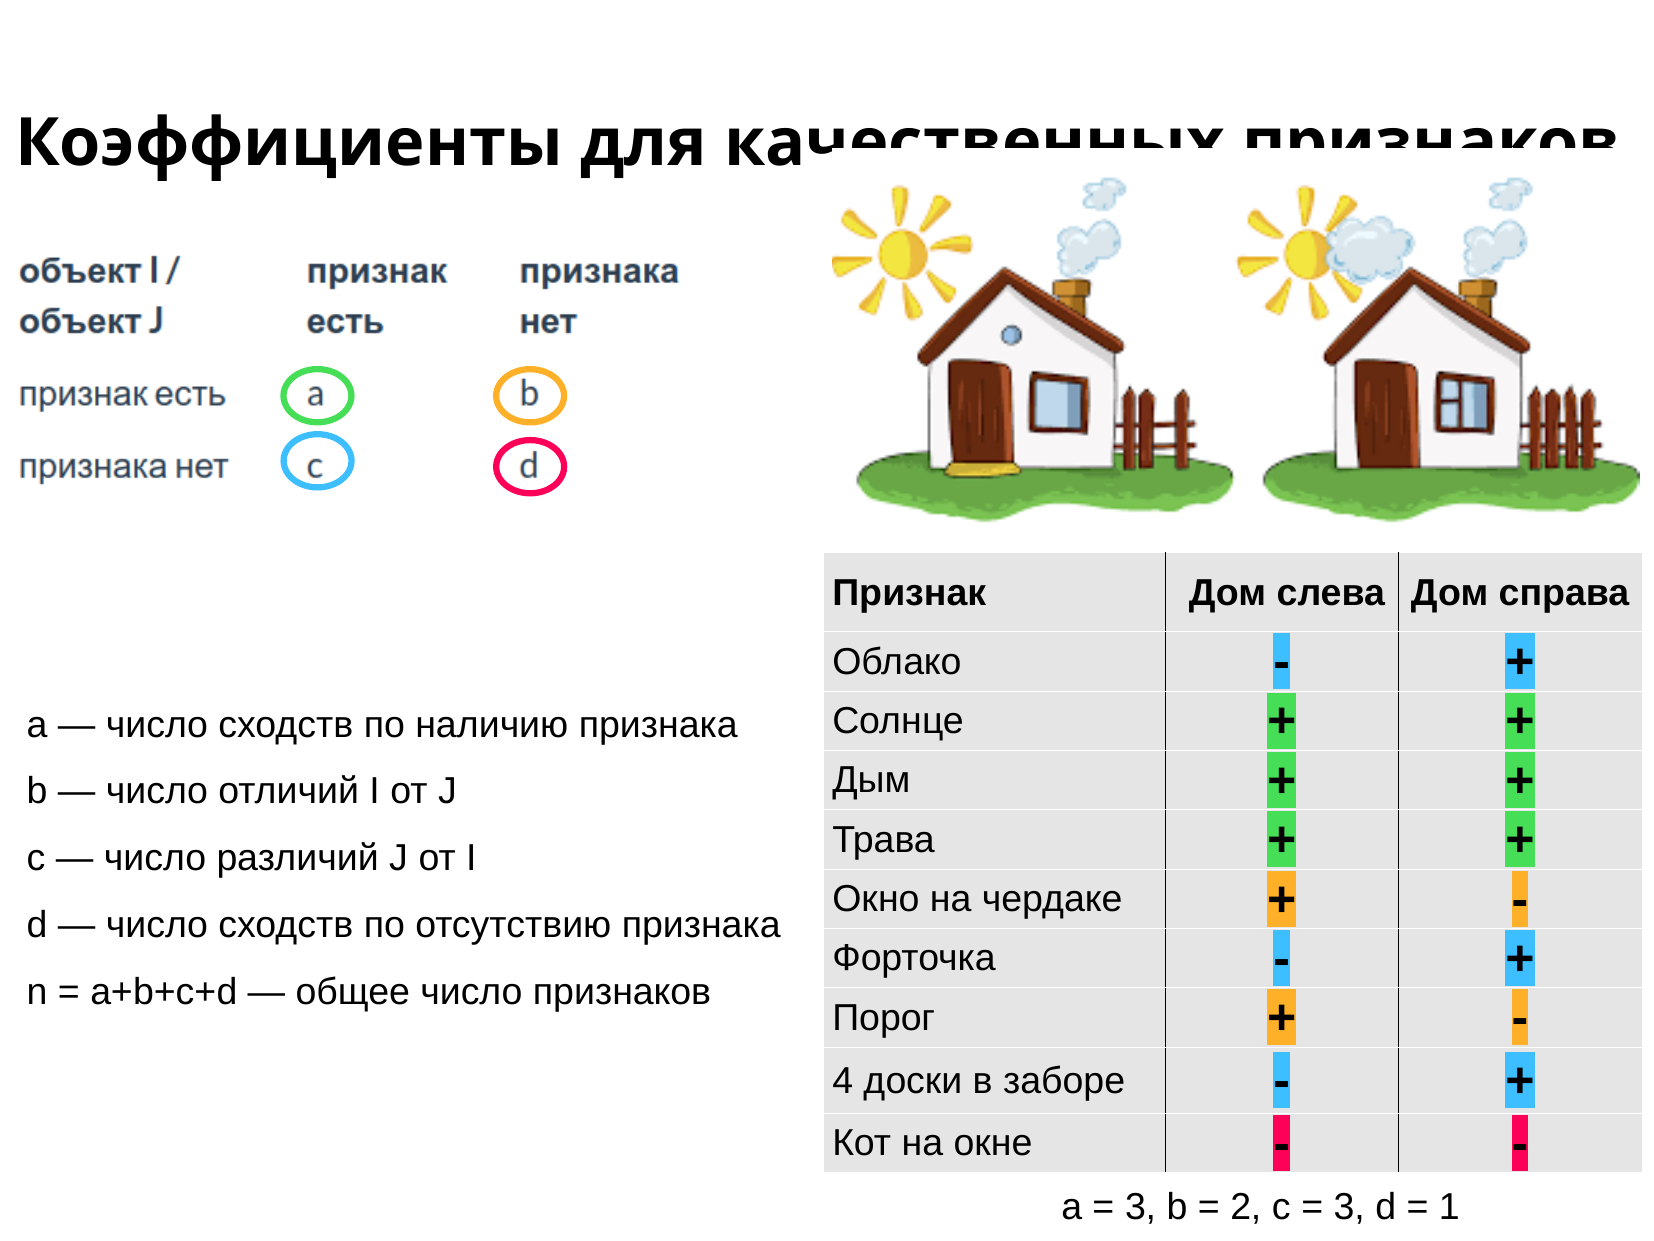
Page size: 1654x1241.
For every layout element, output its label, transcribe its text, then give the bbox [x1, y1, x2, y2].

table_cell Окно на чердаке [824, 870, 1165, 928]
table_cell + [1166, 751, 1398, 809]
table_header Признак [824, 553, 1165, 631]
table_cell - [1166, 632, 1398, 691]
table_cell + [1399, 810, 1642, 869]
table_cell Порог [824, 988, 1165, 1047]
table_cell Трава [824, 810, 1165, 869]
picture [832, 148, 1640, 552]
picture [8, 250, 687, 497]
table_cell + [1166, 692, 1398, 750]
table_cell - [1399, 988, 1642, 1047]
table_cell + [1399, 1048, 1642, 1113]
table_cell - [1399, 870, 1642, 928]
table_cell + [1166, 870, 1398, 928]
table_cell 4 доски в заборе [824, 1048, 1165, 1113]
table_cell + [1166, 810, 1398, 869]
text_box a — число сходств по наличию признака b — число отличий I от J c — число различий J от I d — число сходств по отсутствию признака n = a+b+c+d — общее число признаков [11, 695, 813, 1087]
table_cell Дым [824, 751, 1165, 809]
table_cell - [1166, 1048, 1398, 1113]
table_cell + [1399, 632, 1642, 691]
table_cell + [1399, 929, 1642, 987]
table_cell Форточка [824, 929, 1165, 987]
table_cell + [1399, 751, 1642, 809]
table_cell Солнце [824, 692, 1165, 750]
picture [500, 444, 560, 490]
table_cell - [1166, 929, 1398, 987]
title Коэффициенты для качественных признаков [15, 19, 1636, 260]
table_cell - [1399, 1114, 1642, 1172]
table_cell + [1166, 988, 1398, 1047]
table_cell - [1166, 1114, 1398, 1172]
text_box a = 3, b = 2, c = 3, d = 1 [1046, 1178, 1476, 1235]
table_cell Кот на окне [824, 1114, 1165, 1172]
table_header Дом слева [1166, 553, 1398, 631]
table_cell Облако [824, 632, 1165, 691]
table_header Дом справа [1399, 553, 1642, 631]
table_cell + [1399, 692, 1642, 750]
